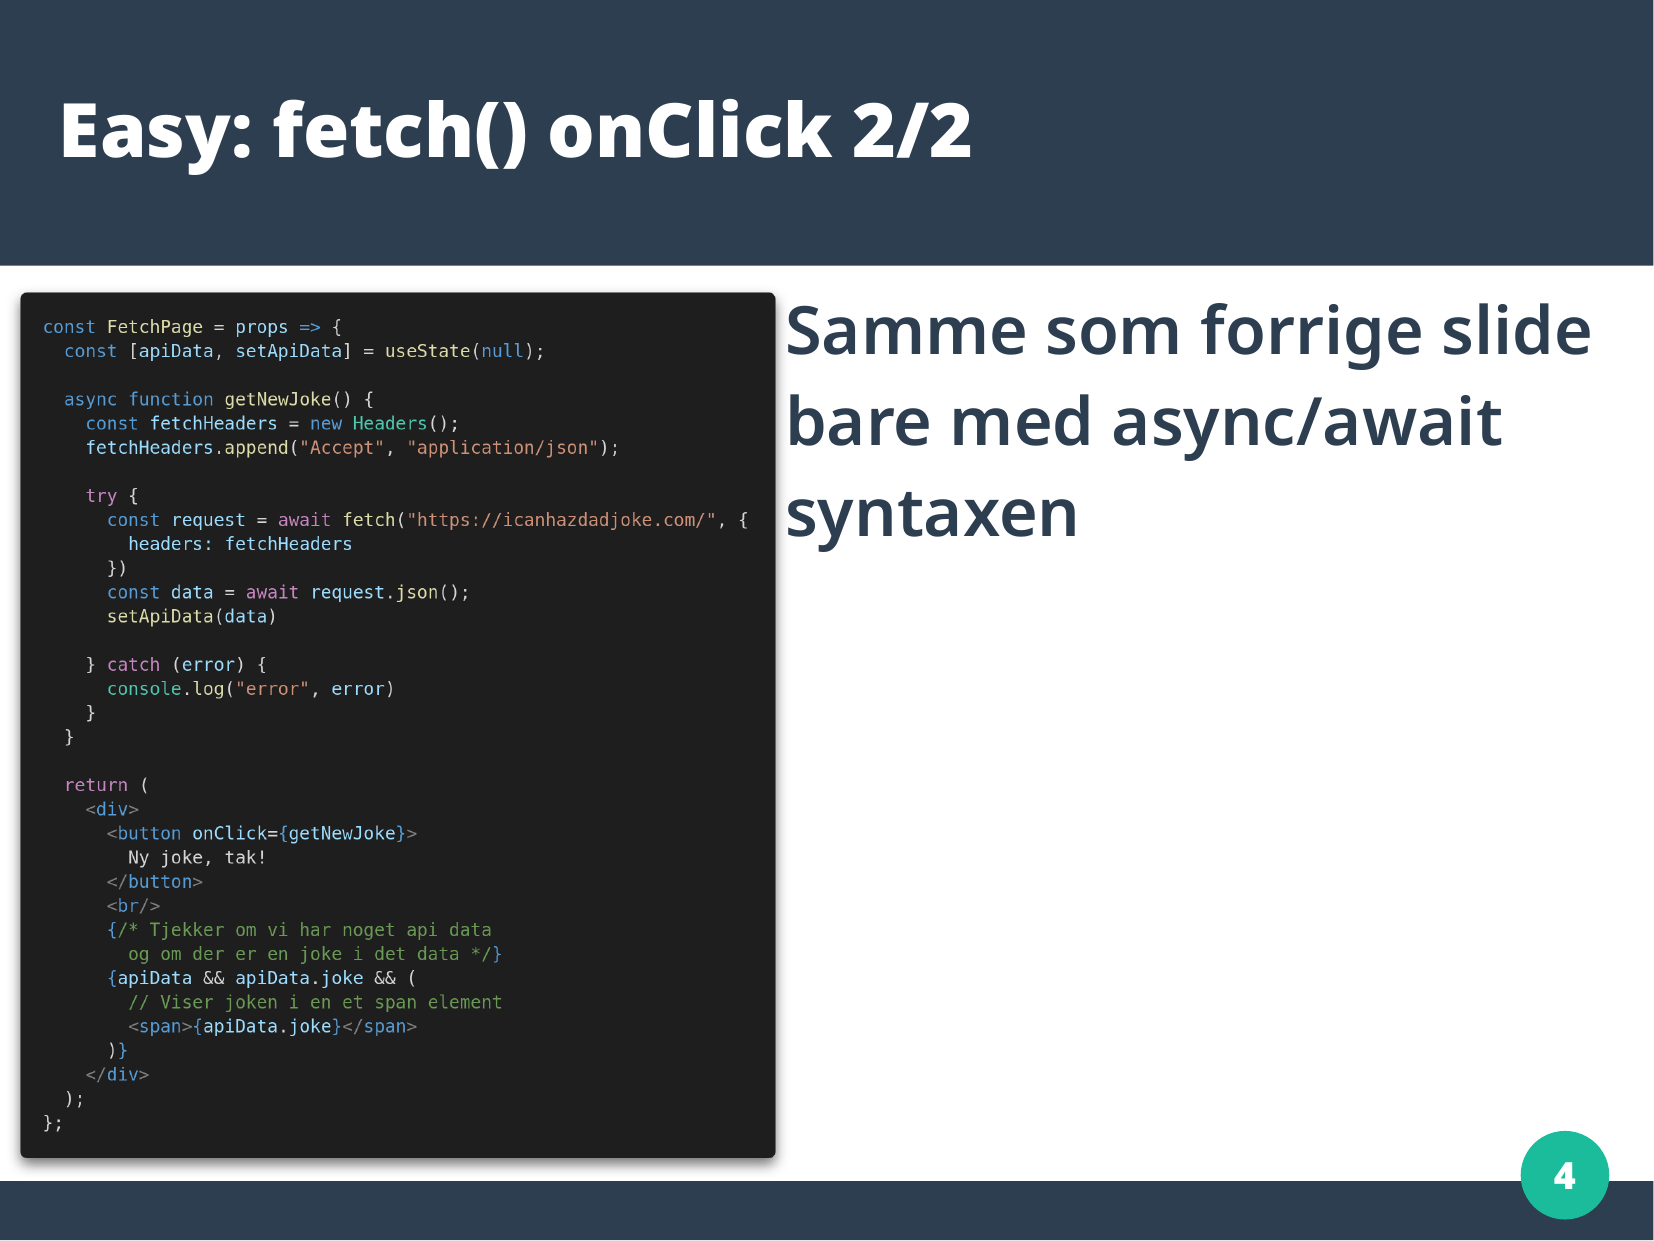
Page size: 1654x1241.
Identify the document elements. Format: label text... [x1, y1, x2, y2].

list Samme som forrige slide bare med async/await syntaxen [796, 283, 1636, 1171]
title Easy: fetch() onClick 2/2 [59, 49, 1595, 207]
picture [0, 270, 796, 1177]
